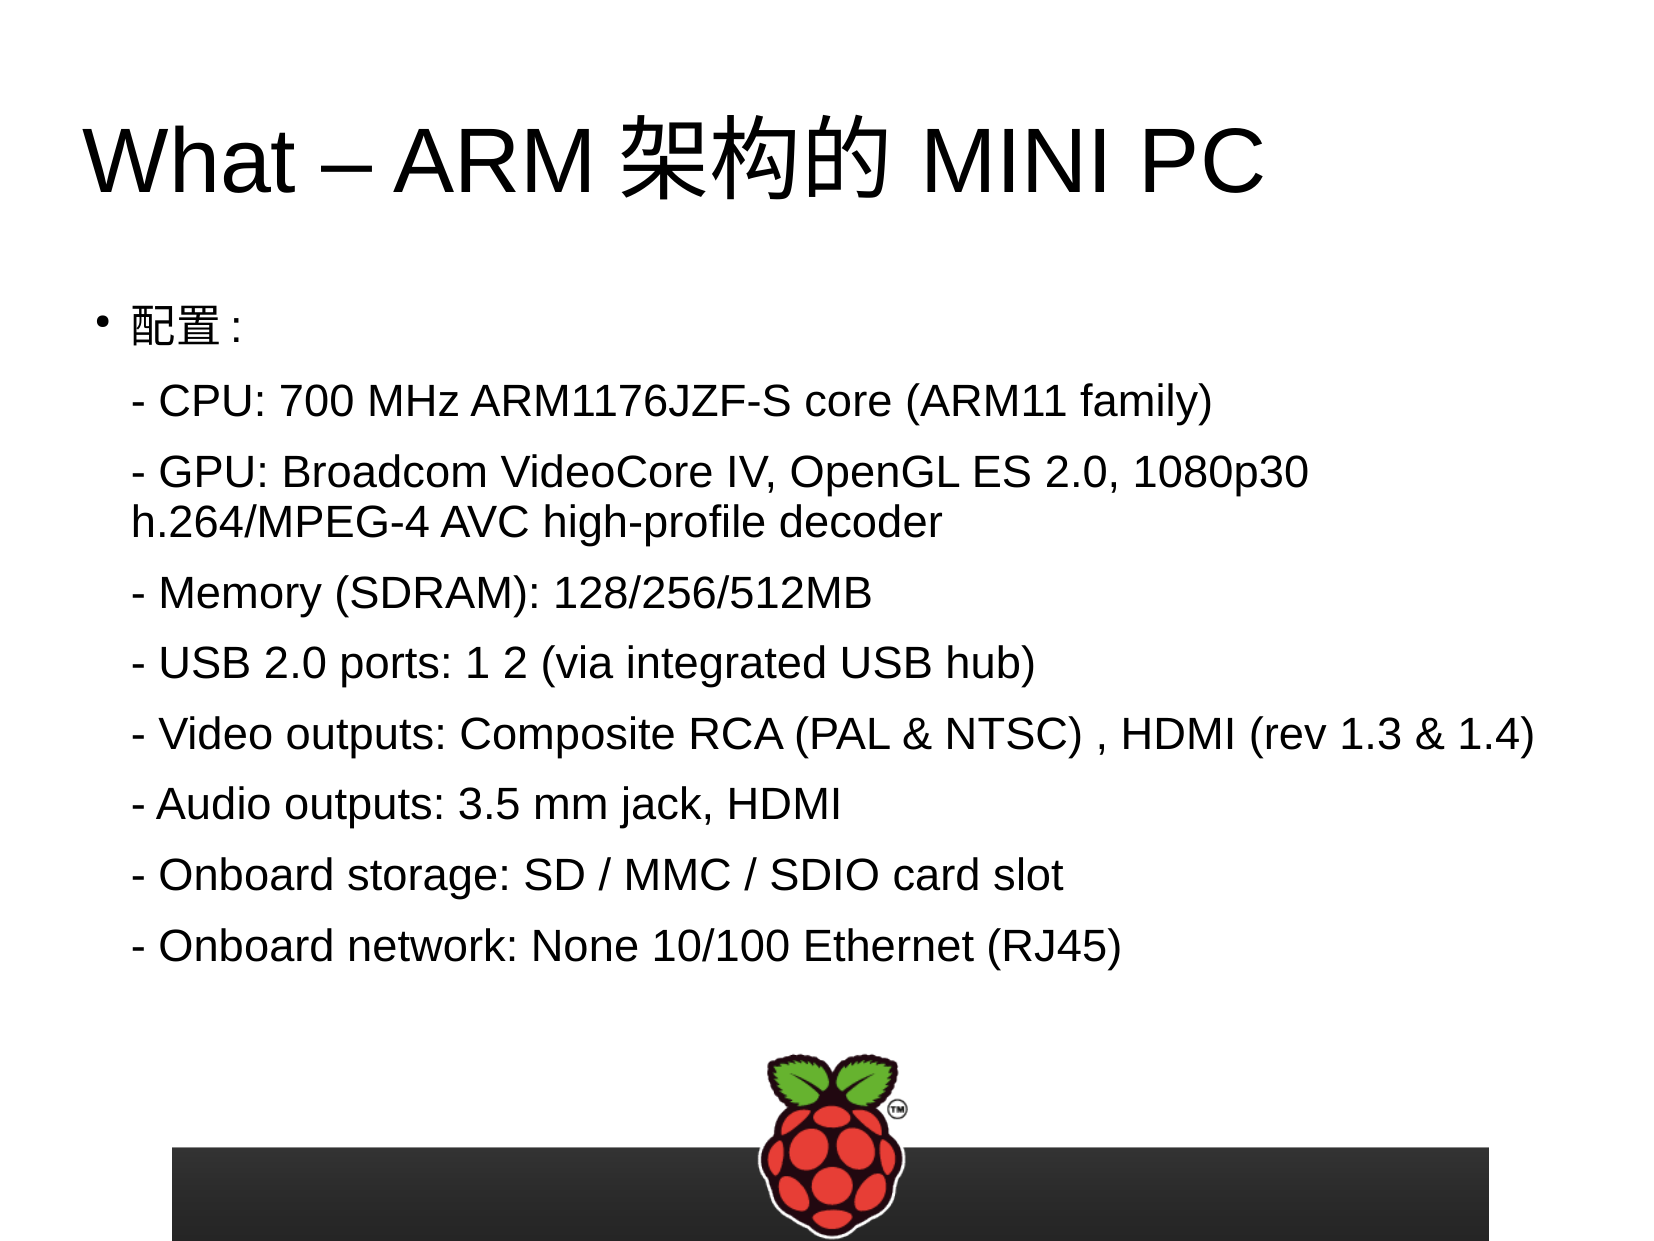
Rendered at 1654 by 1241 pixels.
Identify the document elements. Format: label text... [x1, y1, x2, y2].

picture [172, 1051, 1489, 1241]
title What – ARM架构的MINI PC [82, 49, 1571, 257]
list 配置: - CPU: 700 MHz ARM1176JZF-S core (ARM11 family) - GPU: Broadcom VideoCore IV, OpenGL ES 2.0, 1080p30 h.264/MPEG-4 AVC high-profile decoder - Memory (SDRAM): 128/256/512MB - USB 2.0 ports: 1 2 (via integrated USB hub) - Video outputs: Composite RCA (PAL & NTSC) , HDMI (rev 1.3 & 1.4) - Audio outputs: 3.5 mm jack, HDMI - Onboard storage: SD / MMC / SDIO card slot - Onboard network: None 10/100 Ethernet (RJ45) [82, 290, 1538, 1010]
